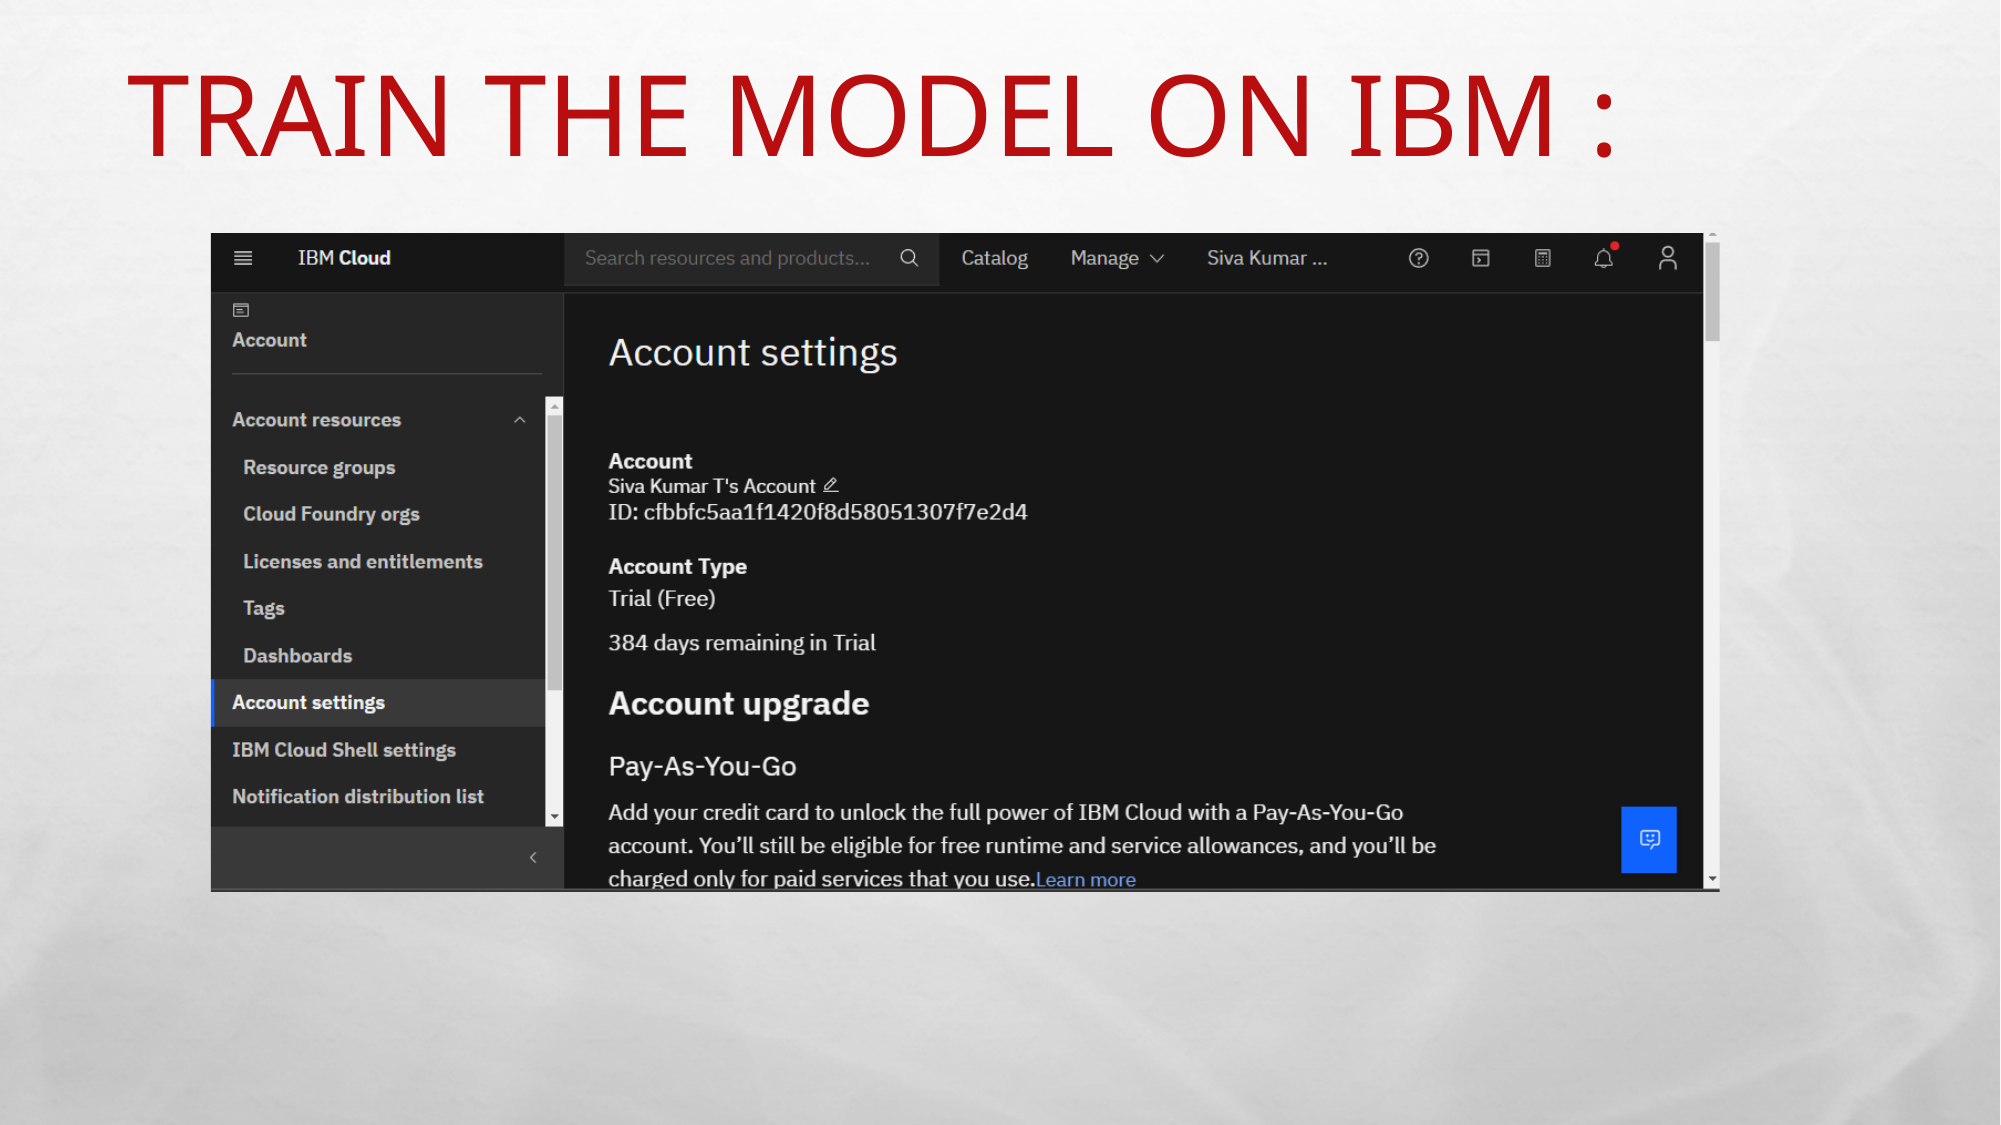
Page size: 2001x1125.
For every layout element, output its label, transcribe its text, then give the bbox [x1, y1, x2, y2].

picture [210, 233, 1720, 892]
title Train the model on IBM : [112, 25, 1819, 215]
